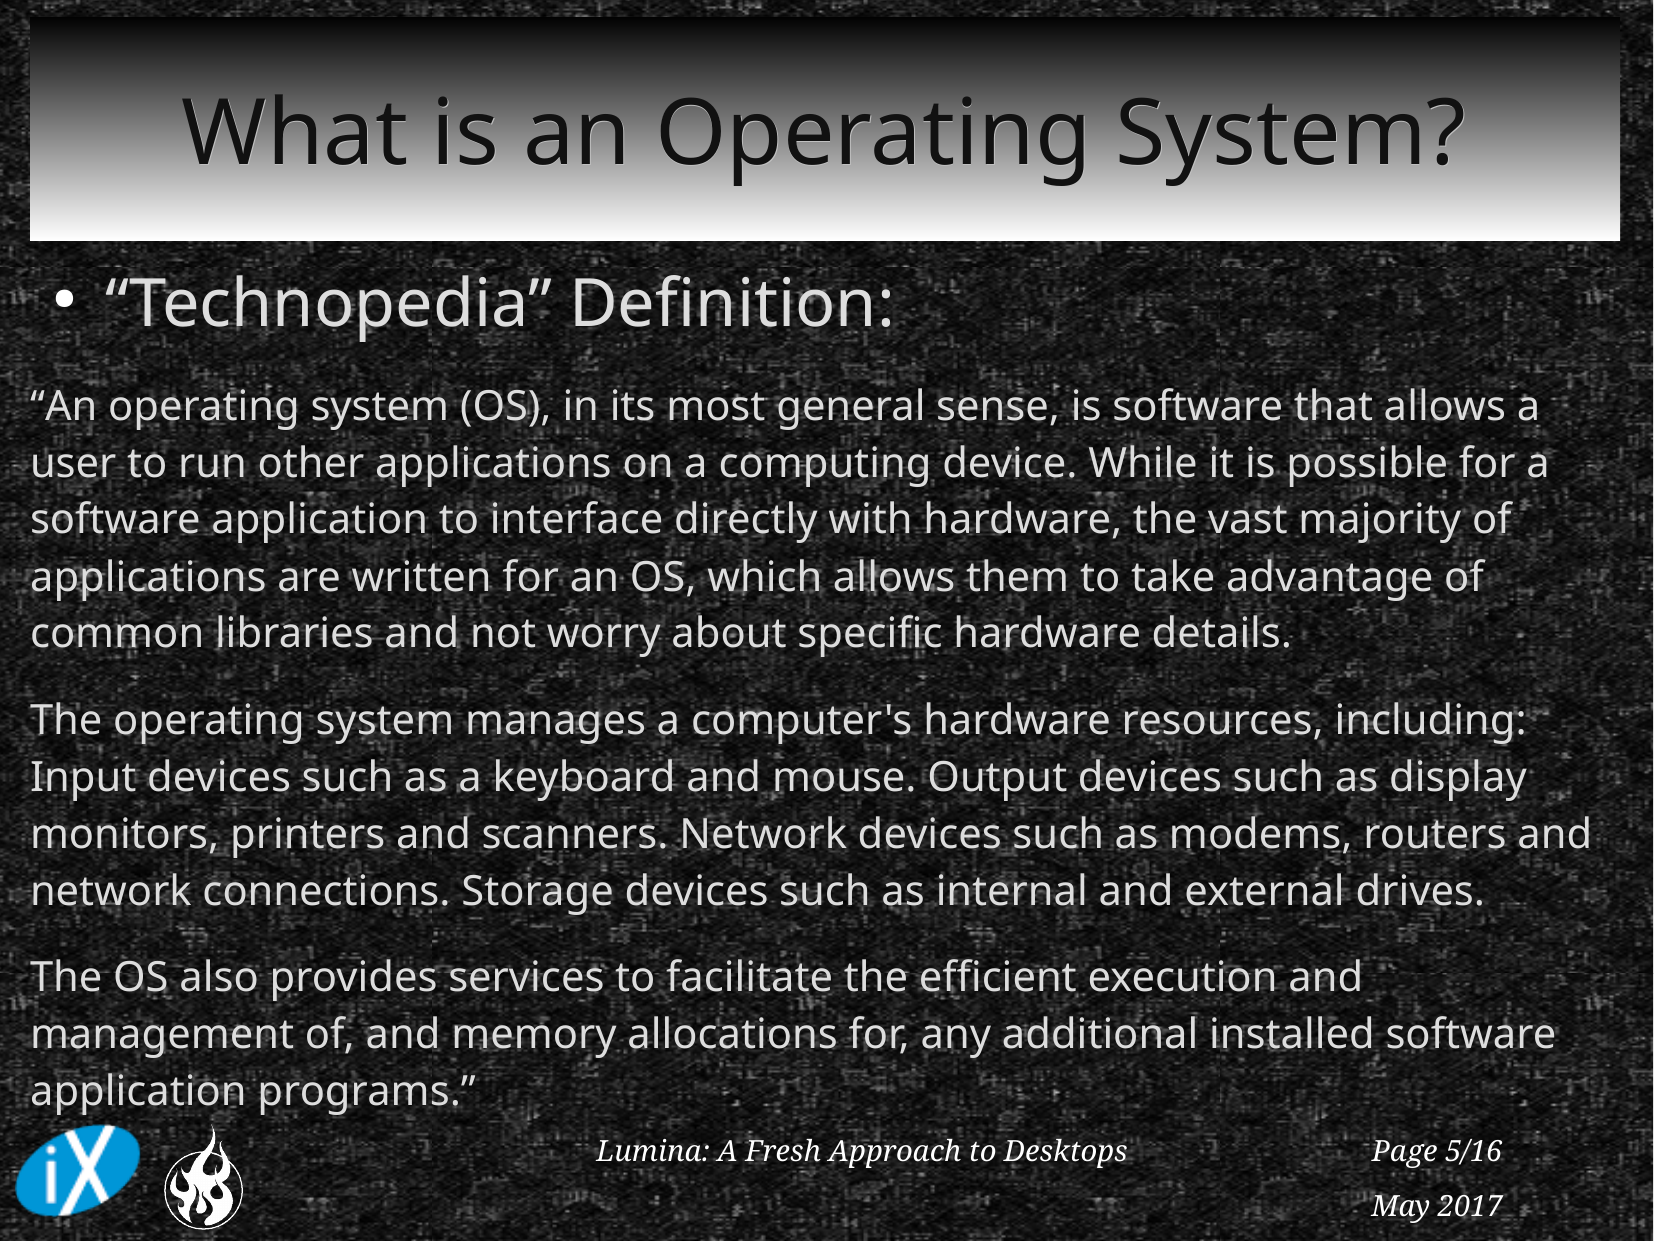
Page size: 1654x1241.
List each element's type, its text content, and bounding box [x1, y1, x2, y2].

picture [0, 0, 1654, 1241]
list “Technopedia” Definition: “An operating system (OS), in its most general sense, is software that allows a user to run other applications on a computing device. While it is possible for a software application to interface directly with hardware, the vast majority of applications are written for an OS, which allows them to take advantage of common libraries and not worry about specific hardware details. The operating system manages a computer's hardware resources, including: Input devices such as a keyboard and mouse. Output devices such as display monitors, printers and scanners. Network devices such as modems, routers and network connections. Storage devices such as internal and external drives. The OS also provides services to facilitate the efficient execution and management of, and memory allocations for, any additional installed software application programs.” [30, 255, 1621, 1119]
title What is an Operating System? [30, 17, 1621, 241]
